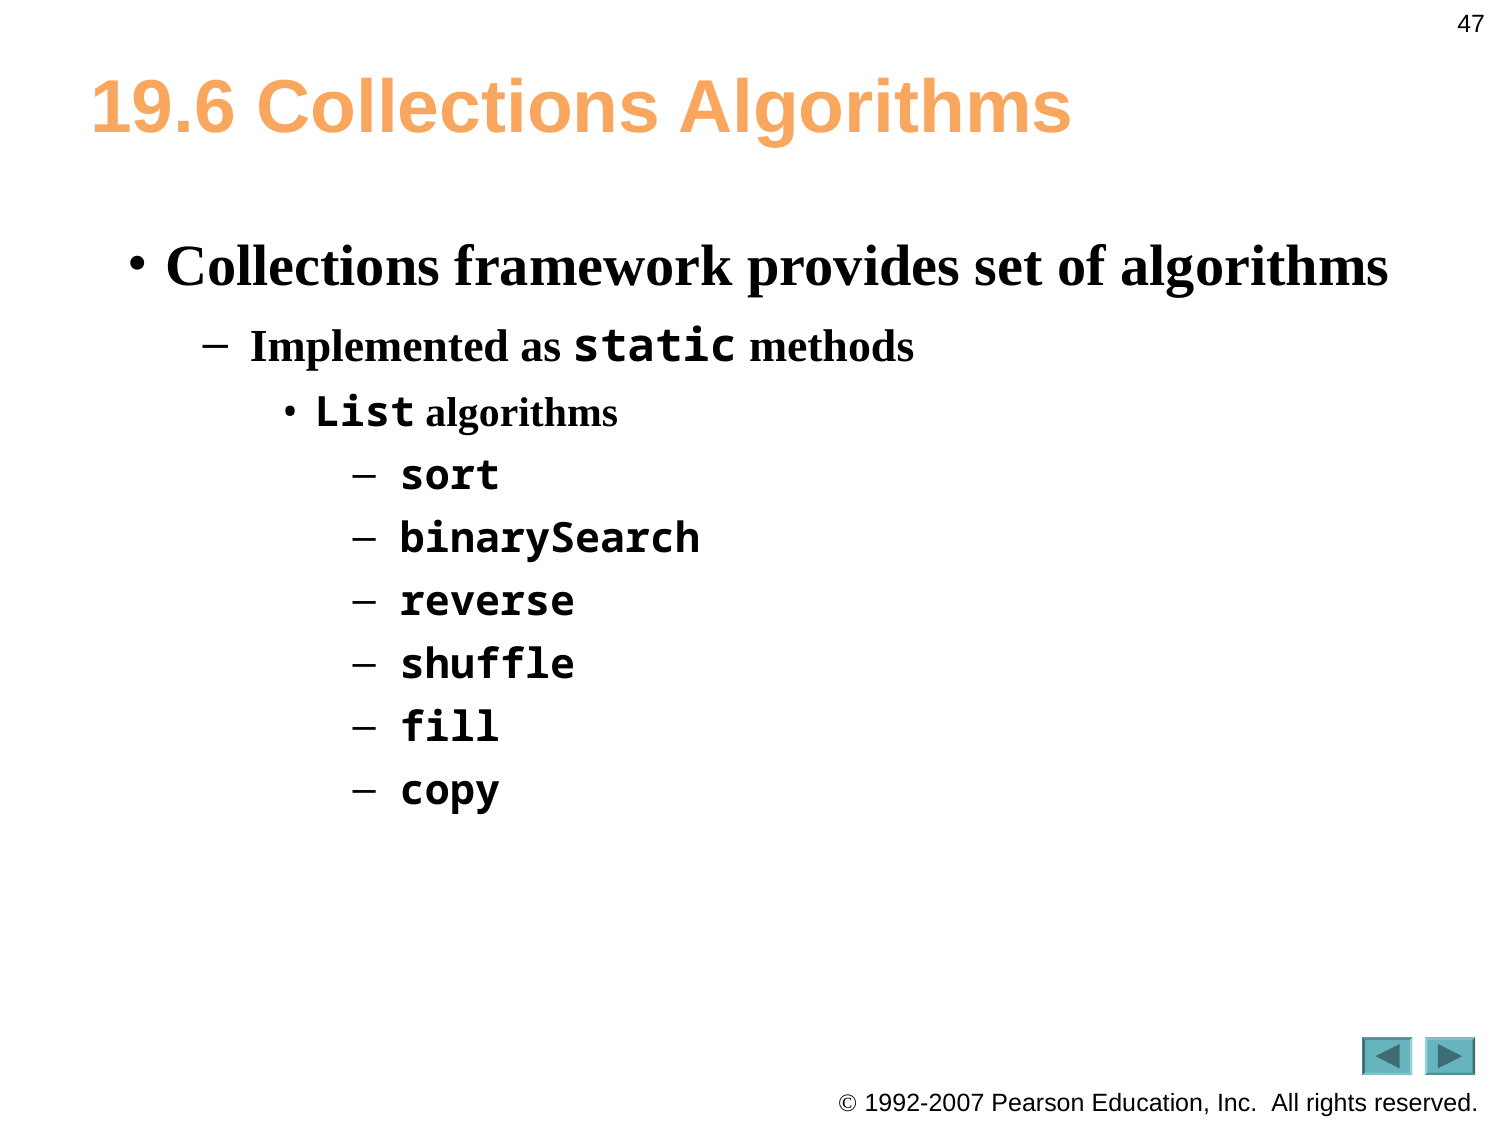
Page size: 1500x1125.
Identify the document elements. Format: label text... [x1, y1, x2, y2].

list Collections framework provides set of algorithms Implemented as static methods List algorithms sort binarySearch reverse shuffle fill copy [112, 220, 1425, 963]
text_box <number> [1149, 0, 1500, 79]
title 19.6 Collections Algorithms [75, 12, 1426, 200]
